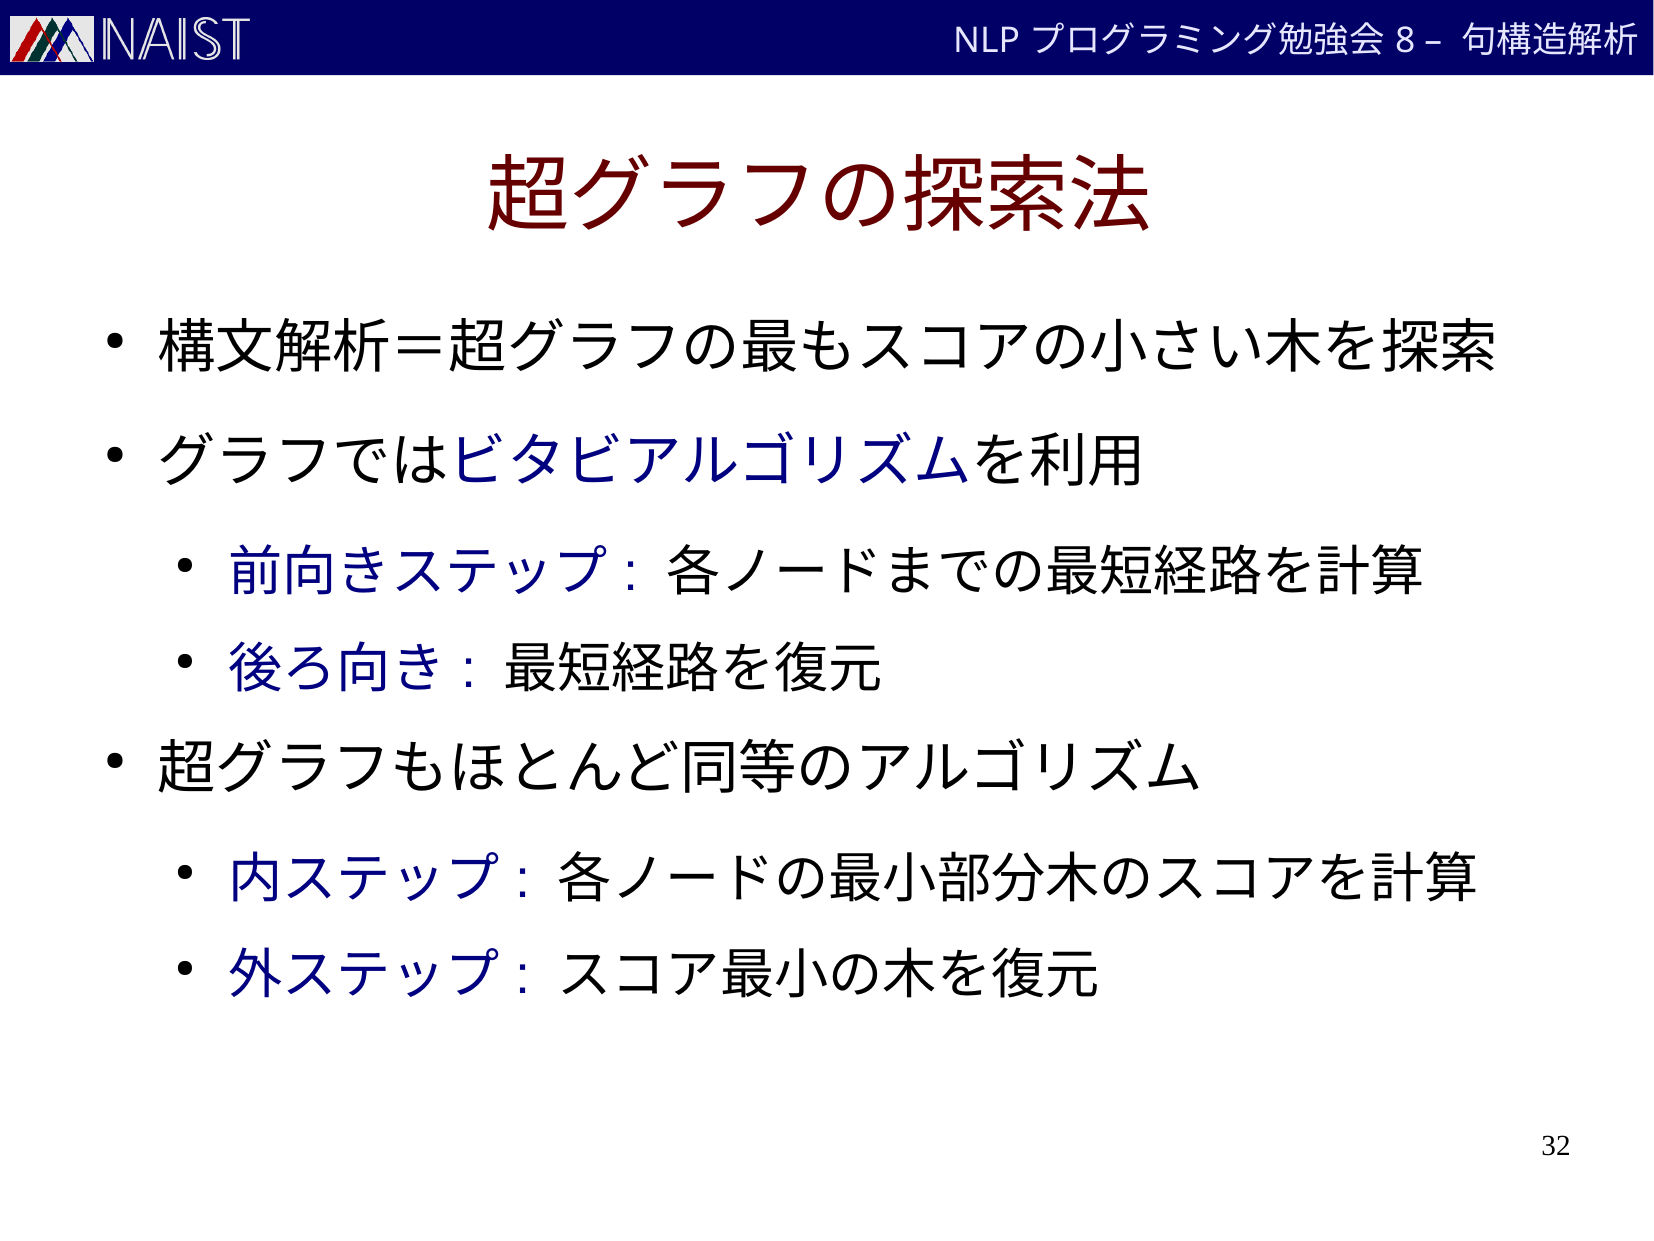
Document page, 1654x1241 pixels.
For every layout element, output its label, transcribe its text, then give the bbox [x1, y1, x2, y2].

picture [102, 17, 251, 60]
title 超グラフの探索法 [75, 92, 1564, 285]
picture [10, 16, 94, 62]
list 構文解析＝超グラフの最もスコアの小さい木を探索 グラフではビタビアルゴリズムを利用 前向きステップ: 各ノードまでの最短経路を計算 後ろ向き: 最短経路を復元 超グラフもほとんど同等のアルゴリズム 内ステップ: 各ノードの最小部分木のスコアを計算 外ステップ: スコア最小の木を復元 [86, 300, 1576, 1119]
